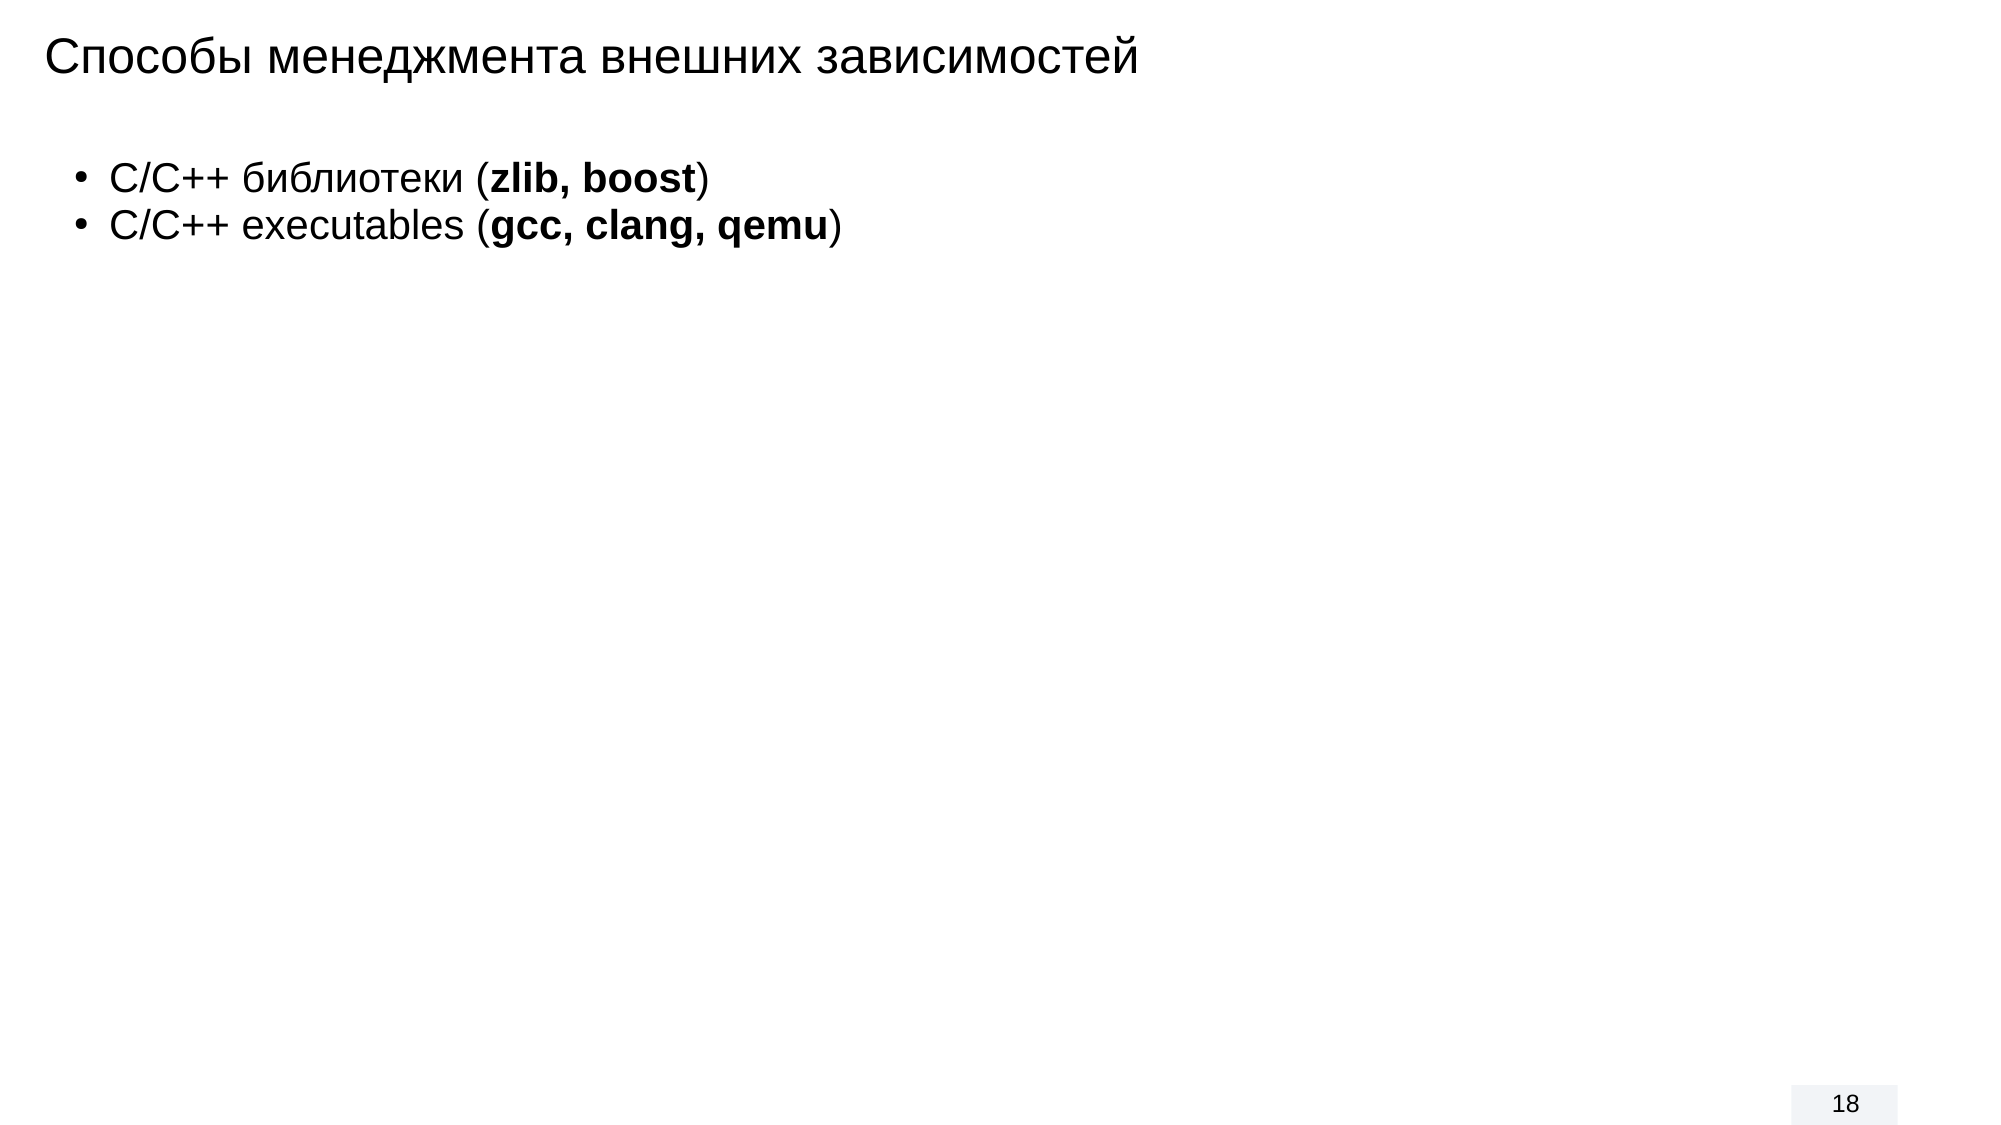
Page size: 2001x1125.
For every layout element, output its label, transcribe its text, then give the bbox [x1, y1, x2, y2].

text_box C/C++ библиотеки (zlib, boost) C/C++ executables (gcc, clang, qemu) [59, 147, 945, 266]
text_box <number> [1817, 1082, 1961, 1125]
text_box Способы менеджмента внешних зависимостей [29, 21, 1595, 92]
